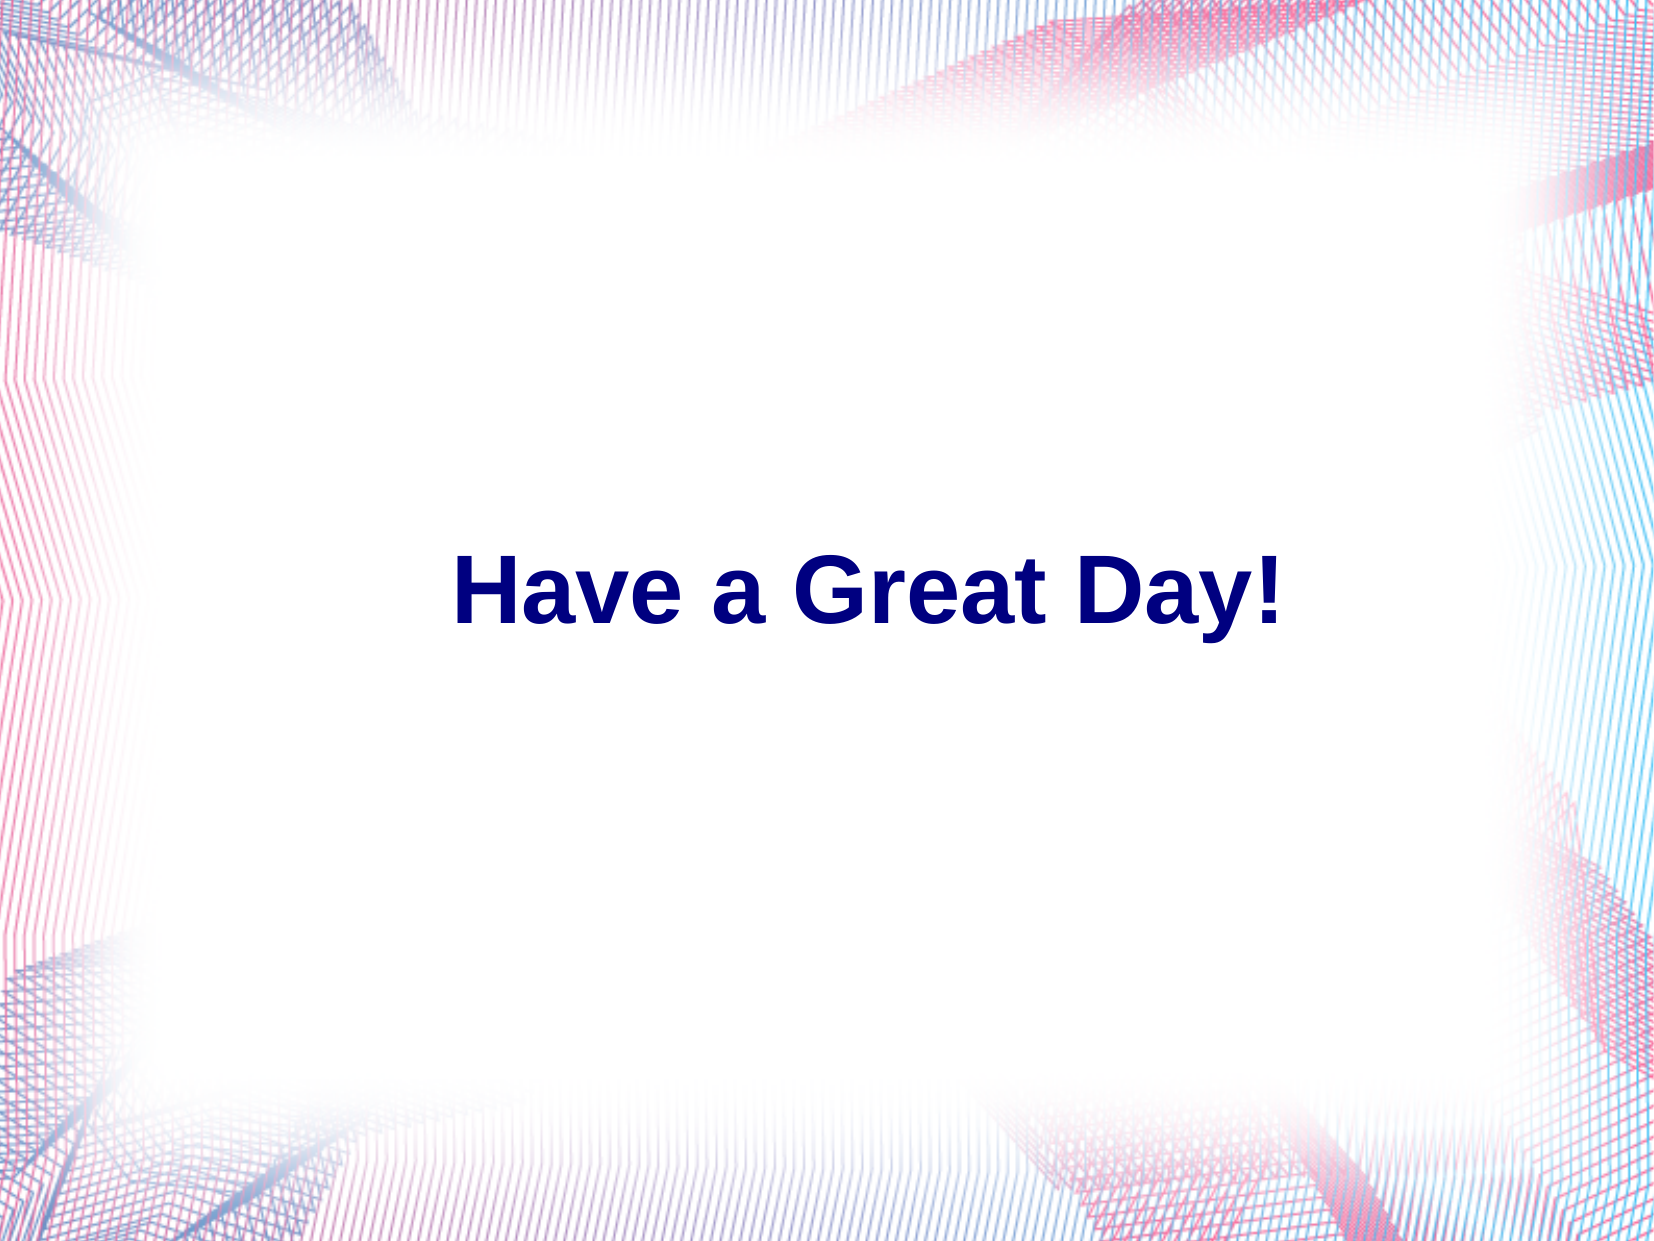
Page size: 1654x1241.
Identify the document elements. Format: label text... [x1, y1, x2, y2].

title Have a Great Day! [124, 486, 1613, 694]
picture [0, 0, 1654, 1241]
